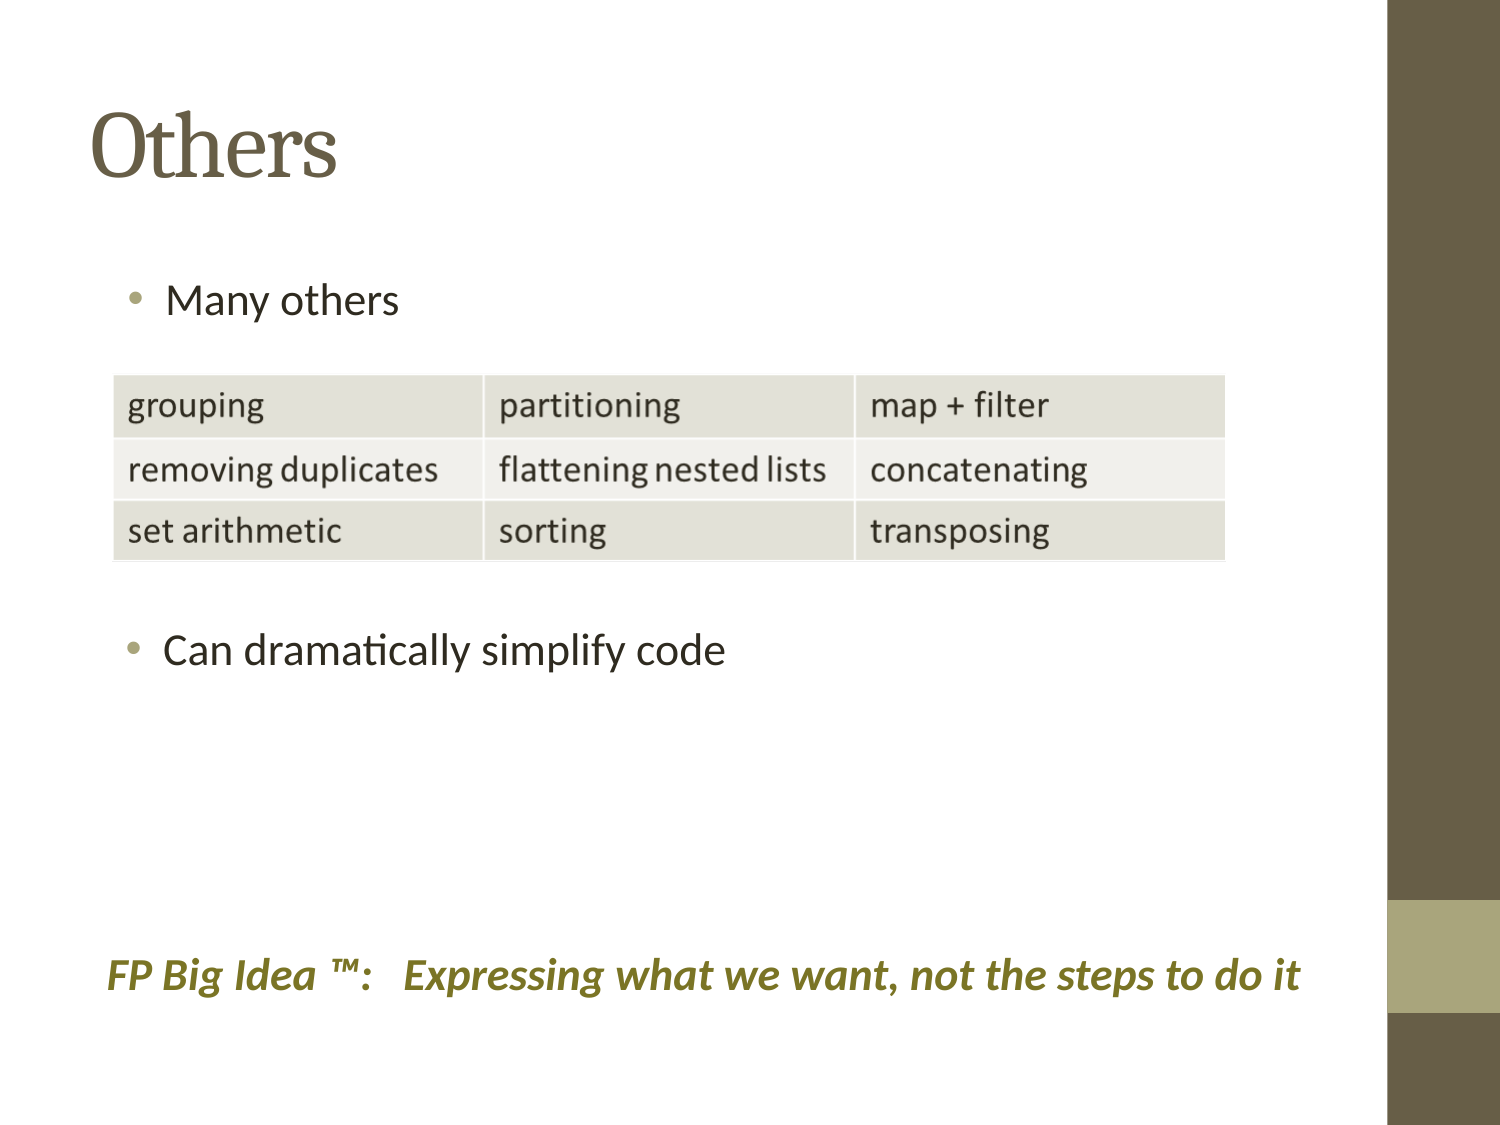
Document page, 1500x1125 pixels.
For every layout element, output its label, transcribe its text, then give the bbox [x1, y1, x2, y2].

list Many others [75, 262, 1326, 351]
text_box Can dramatically simplify code [73, 612, 1324, 901]
text_box FP Big Idea ™: Expressing what we want, not the steps to do it [73, 937, 1324, 1063]
title Others [75, 45, 1326, 233]
picture [112, 369, 1226, 576]
